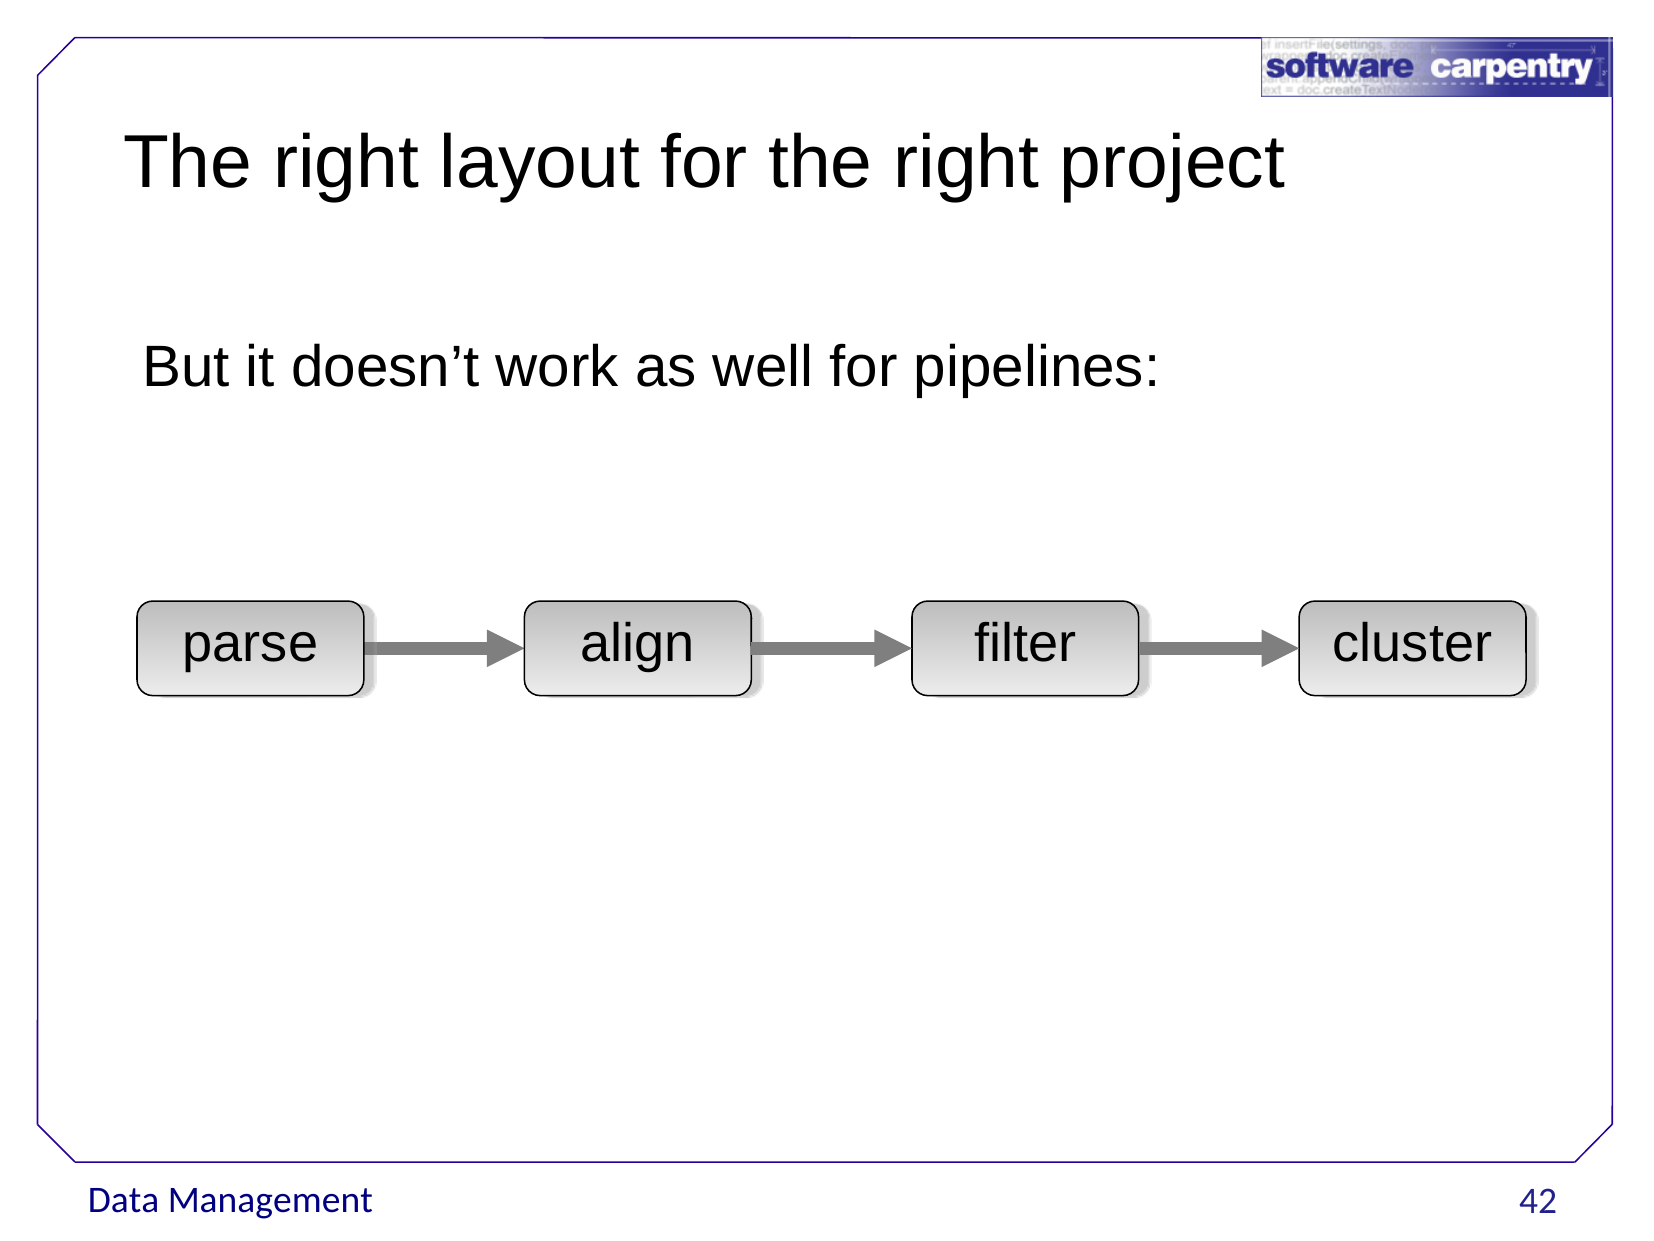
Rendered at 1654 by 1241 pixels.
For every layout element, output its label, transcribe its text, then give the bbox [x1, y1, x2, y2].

text_box filter [911, 601, 1139, 696]
text_box <number> [1185, 1168, 1572, 1235]
text_box parse [137, 601, 364, 696]
text_box align [524, 601, 752, 696]
text_box But it doesn’t work as well for pipelines: [127, 327, 1309, 408]
text_box The right layout for the right project [108, 113, 1555, 213]
text_box cluster [1299, 601, 1527, 696]
picture [1261, 37, 1613, 97]
